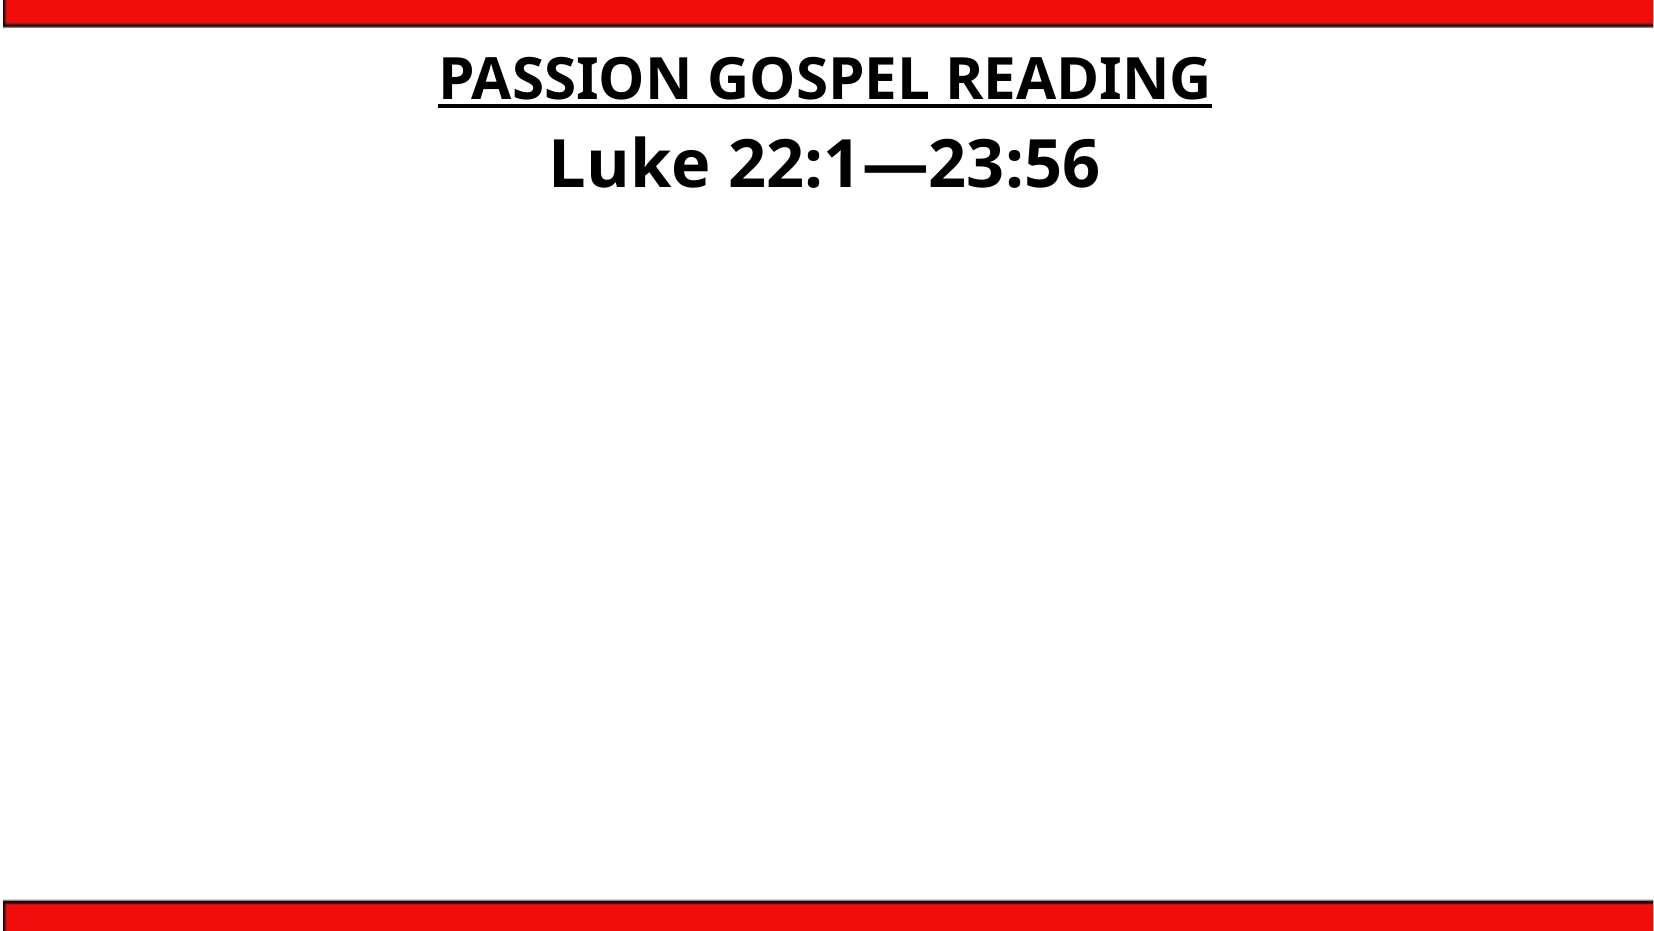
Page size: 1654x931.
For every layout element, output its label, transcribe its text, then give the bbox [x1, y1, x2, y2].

picture [3, 0, 1654, 931]
text_box Passion Gospel Reading Luke 22:1—23:56 [60, 30, 1591, 256]
